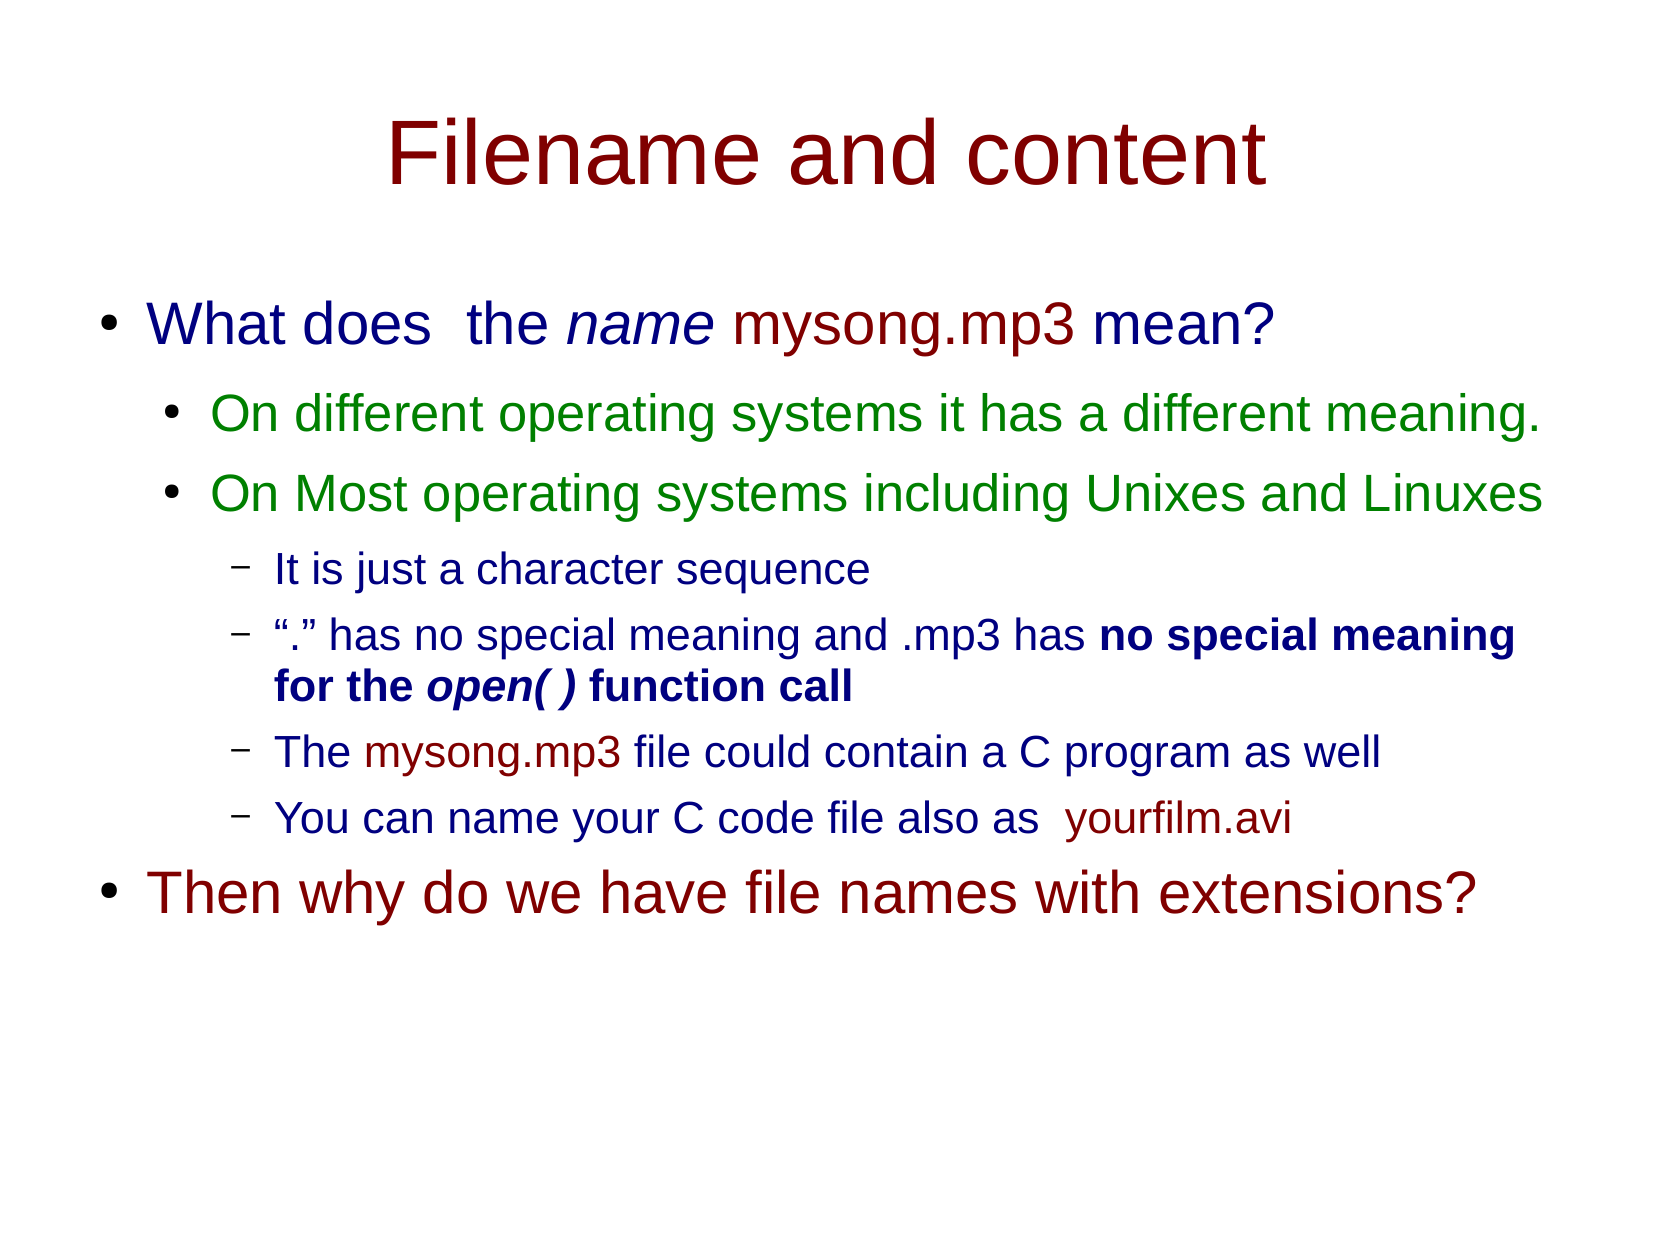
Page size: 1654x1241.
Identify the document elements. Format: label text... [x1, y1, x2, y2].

list What does the name mysong.mp3 mean? On different operating systems it has a different meaning. On Most operating systems including Unixes and Linuxes It is just a character sequence “.” has no special meaning and .mp3 has no special meaning for the open( ) function call The mysong.mp3 file could contain a C program as well You can name your C code file also as yourfilm.avi Then why do we have file names with extensions? [82, 290, 1571, 1010]
title Filename and content [82, 49, 1571, 257]
